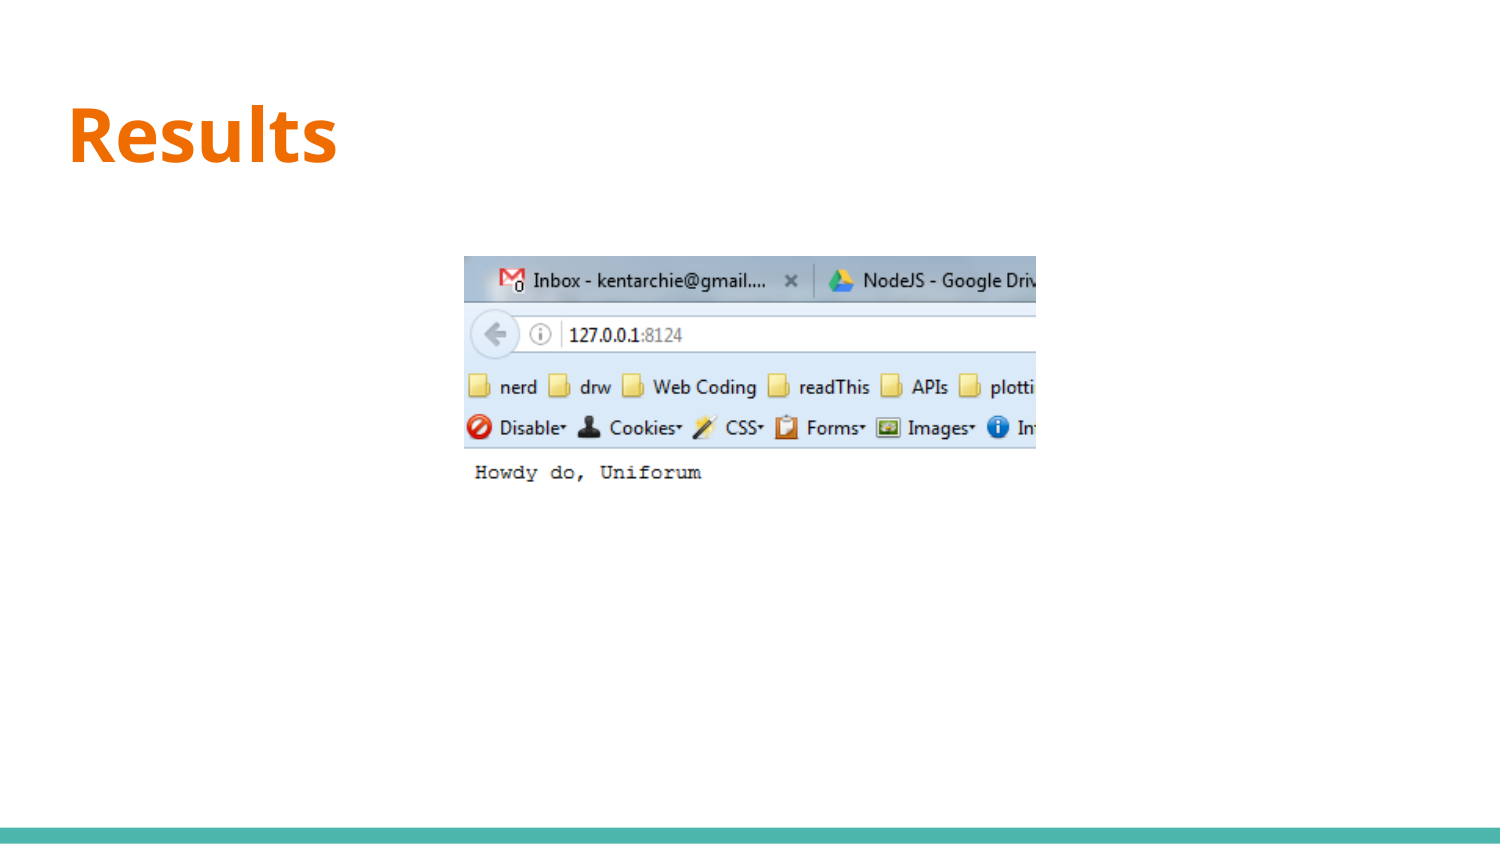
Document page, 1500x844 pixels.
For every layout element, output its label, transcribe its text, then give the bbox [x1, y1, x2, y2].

picture [464, 256, 1036, 587]
title Results [51, 72, 1449, 189]
